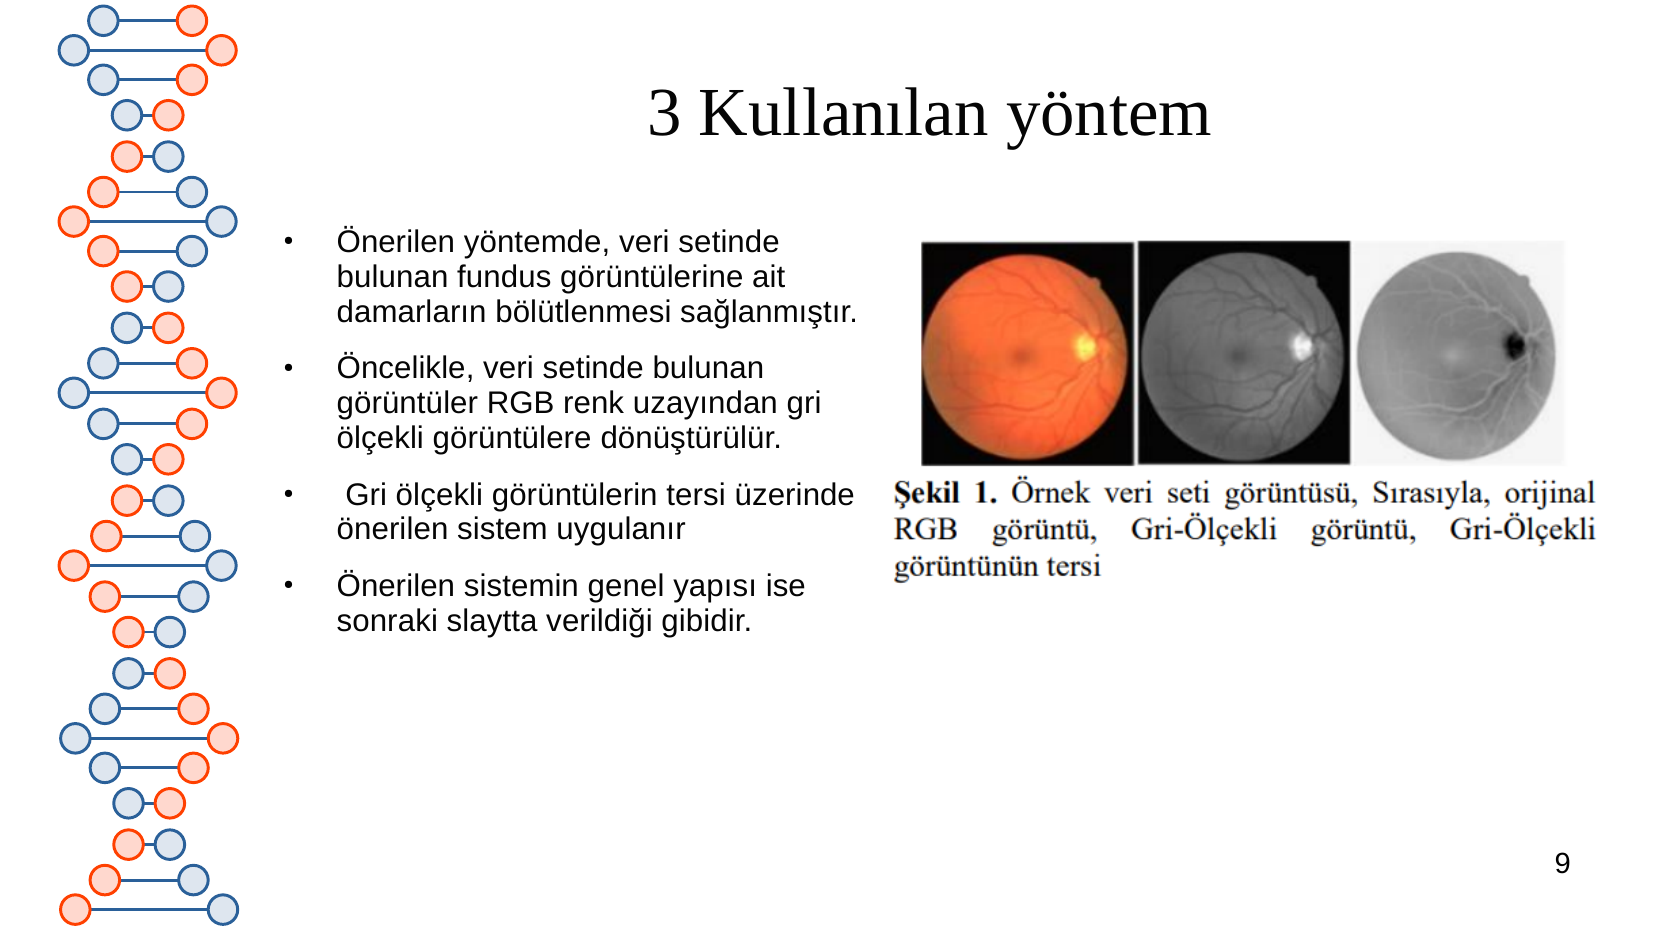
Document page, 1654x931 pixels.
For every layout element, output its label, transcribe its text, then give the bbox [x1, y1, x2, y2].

picture [855, 207, 1620, 591]
title 3 Kullanılan yöntem [265, 35, 1595, 189]
list Önerilen yöntemde, veri setinde bulunan fundus görüntülerine ait damarların bölütlenmesi sağlanmıştır. Öncelikle, veri setinde bulunan görüntüler RGB renk uzayından gri ölçekli görüntülere dönüştürülür. Gri ölçekli görüntülerin tersi üzerinde önerilen sistem uygulanır Önerilen sistemin genel yapısı ise sonraki slaytta verildiği gibidir. [265, 224, 886, 764]
